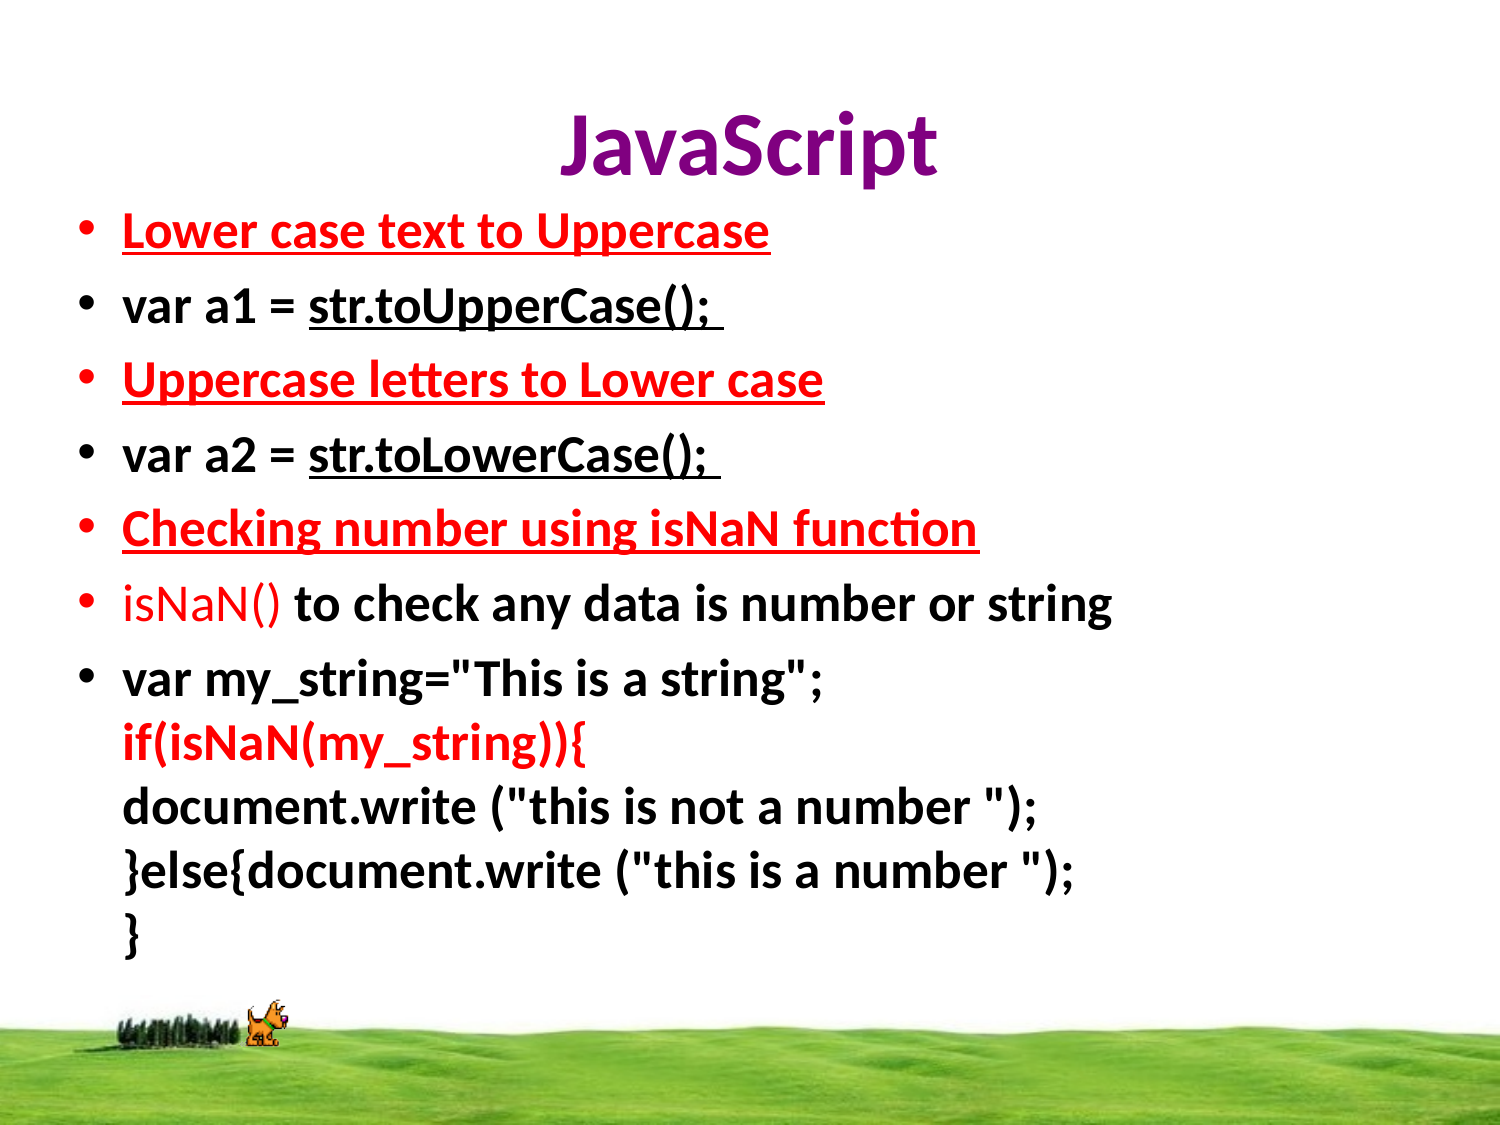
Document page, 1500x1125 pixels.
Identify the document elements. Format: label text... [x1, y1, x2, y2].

picture [0, 995, 1500, 1125]
list Lower case text to Uppercase var a1 = str.toUpperCase(); Uppercase letters to Lower case var a2 = str.toLowerCase(); Checking number using isNaN function isNaN() to check any data is number or string var my_string="This is a string"; if(isNaN(my_string)){ document.write ("this is not a number "); }else{document.write ("this is a number "); } [62, 187, 1450, 975]
title JavaScript [75, 45, 1425, 187]
